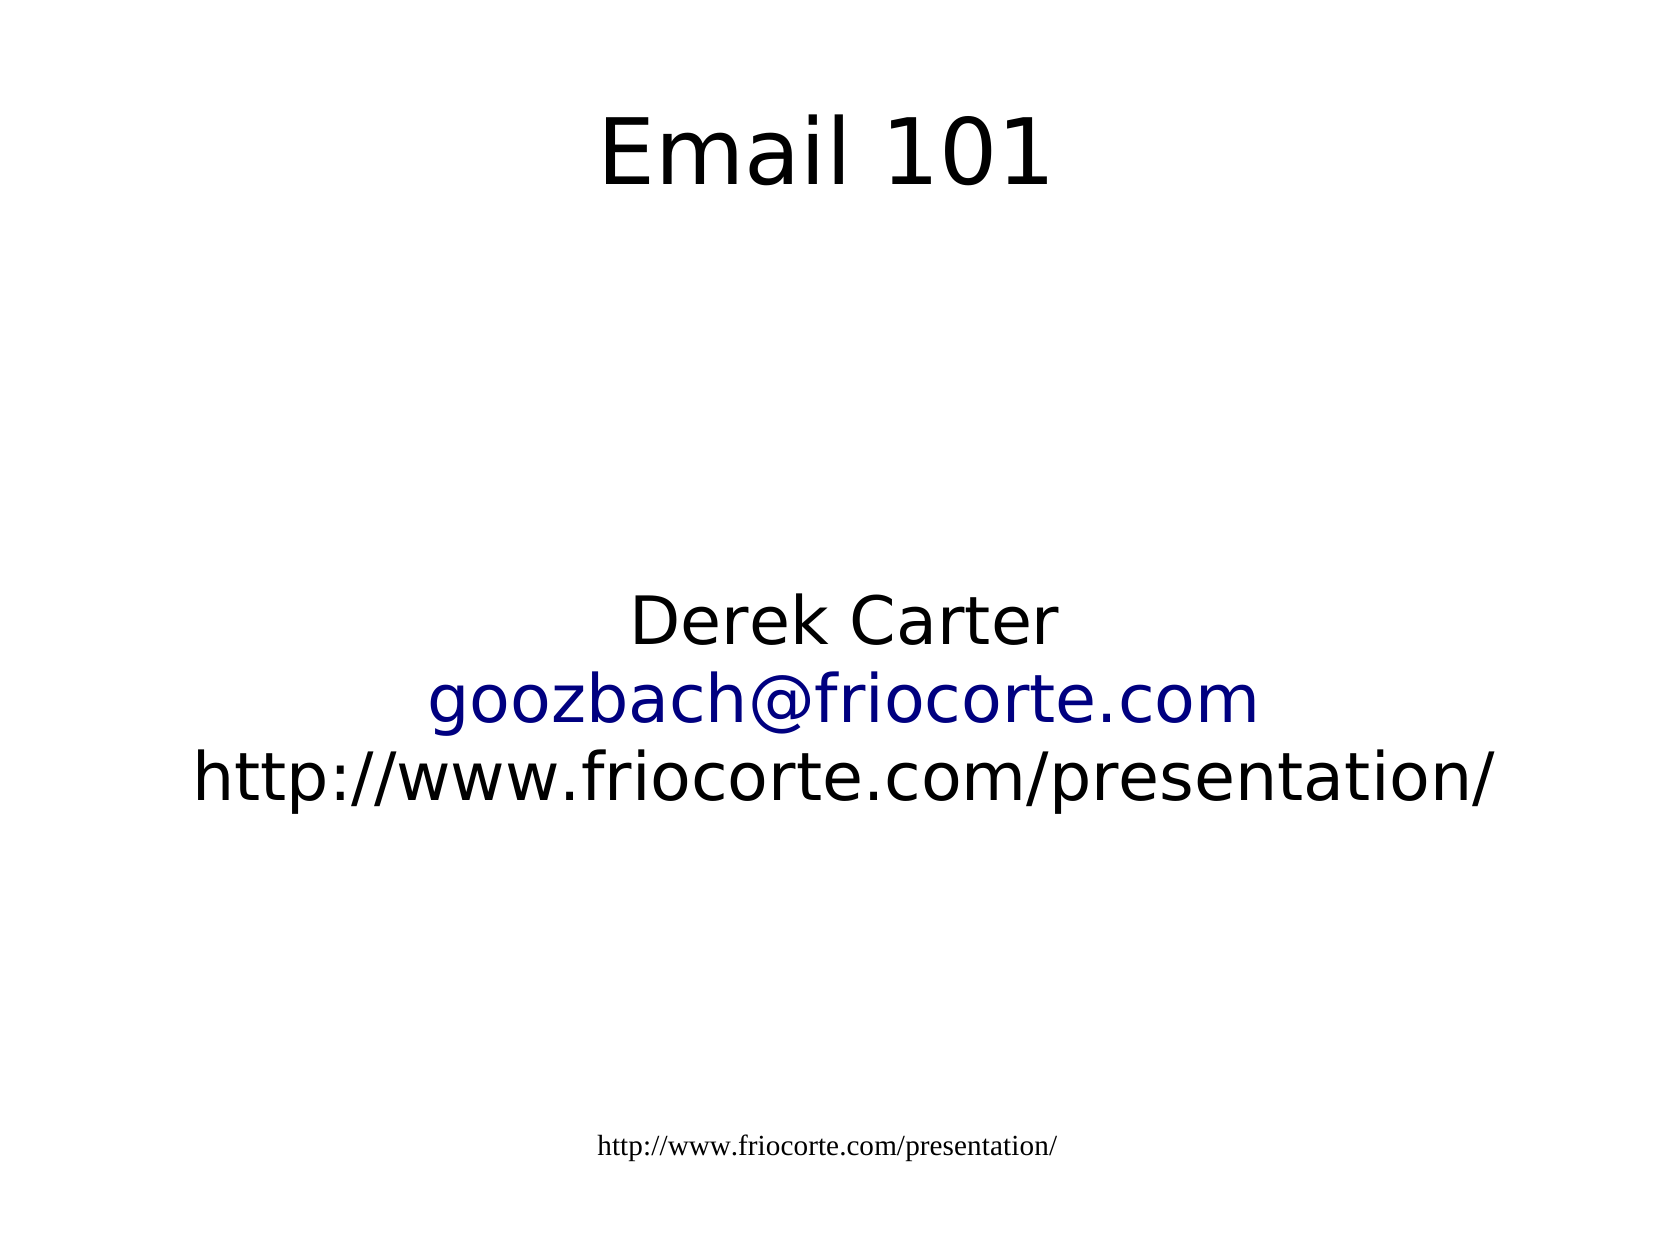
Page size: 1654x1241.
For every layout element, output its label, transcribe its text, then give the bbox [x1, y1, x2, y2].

subtitle Derek Carter goozbach@friocorte.com http://www.friocorte.com/presentation/ [82, 290, 1571, 1109]
title Email 101 [82, 49, 1571, 257]
